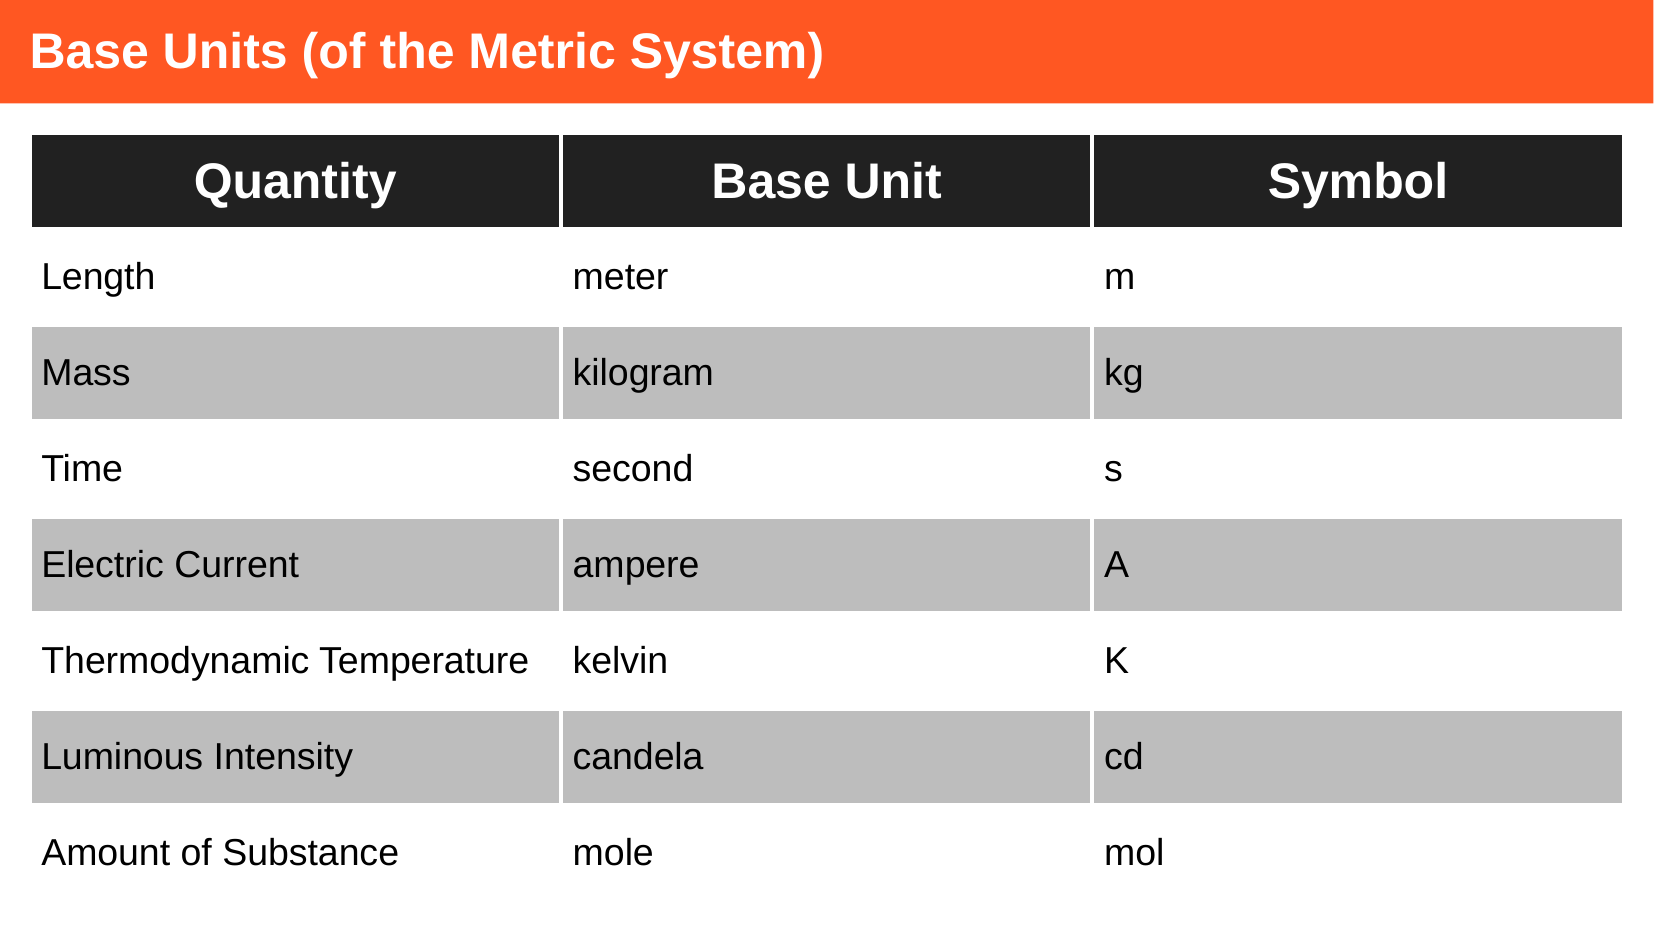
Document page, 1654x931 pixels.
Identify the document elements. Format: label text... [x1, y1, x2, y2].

table_cell second [563, 423, 1090, 515]
title Base Units (of the Metric System) [0, 0, 1654, 104]
table_cell m [1094, 231, 1622, 323]
table_cell K [1094, 615, 1622, 707]
table_cell Time [32, 423, 559, 515]
table_header Symbol [1094, 135, 1622, 227]
table_cell Thermodynamic Temperature [32, 615, 559, 707]
table_cell cd [1094, 711, 1622, 803]
table_header Quantity [32, 135, 559, 227]
table_cell kg [1094, 327, 1622, 419]
table_header Base Unit [563, 135, 1090, 227]
table_cell ampere [563, 519, 1090, 611]
table_cell Length [32, 231, 559, 323]
table_cell Amount of Substance [32, 807, 559, 899]
table_cell candela [563, 711, 1090, 803]
table_cell A [1094, 519, 1622, 611]
table_cell kelvin [563, 615, 1090, 707]
table_cell Electric Current [32, 519, 559, 611]
table_cell mole [563, 807, 1090, 899]
table_cell mol [1094, 807, 1622, 899]
table_cell Luminous Intensity [32, 711, 559, 803]
table_cell meter [563, 231, 1090, 323]
table_cell s [1094, 423, 1622, 515]
table_cell kilogram [563, 327, 1090, 419]
table_cell Mass [32, 327, 559, 419]
